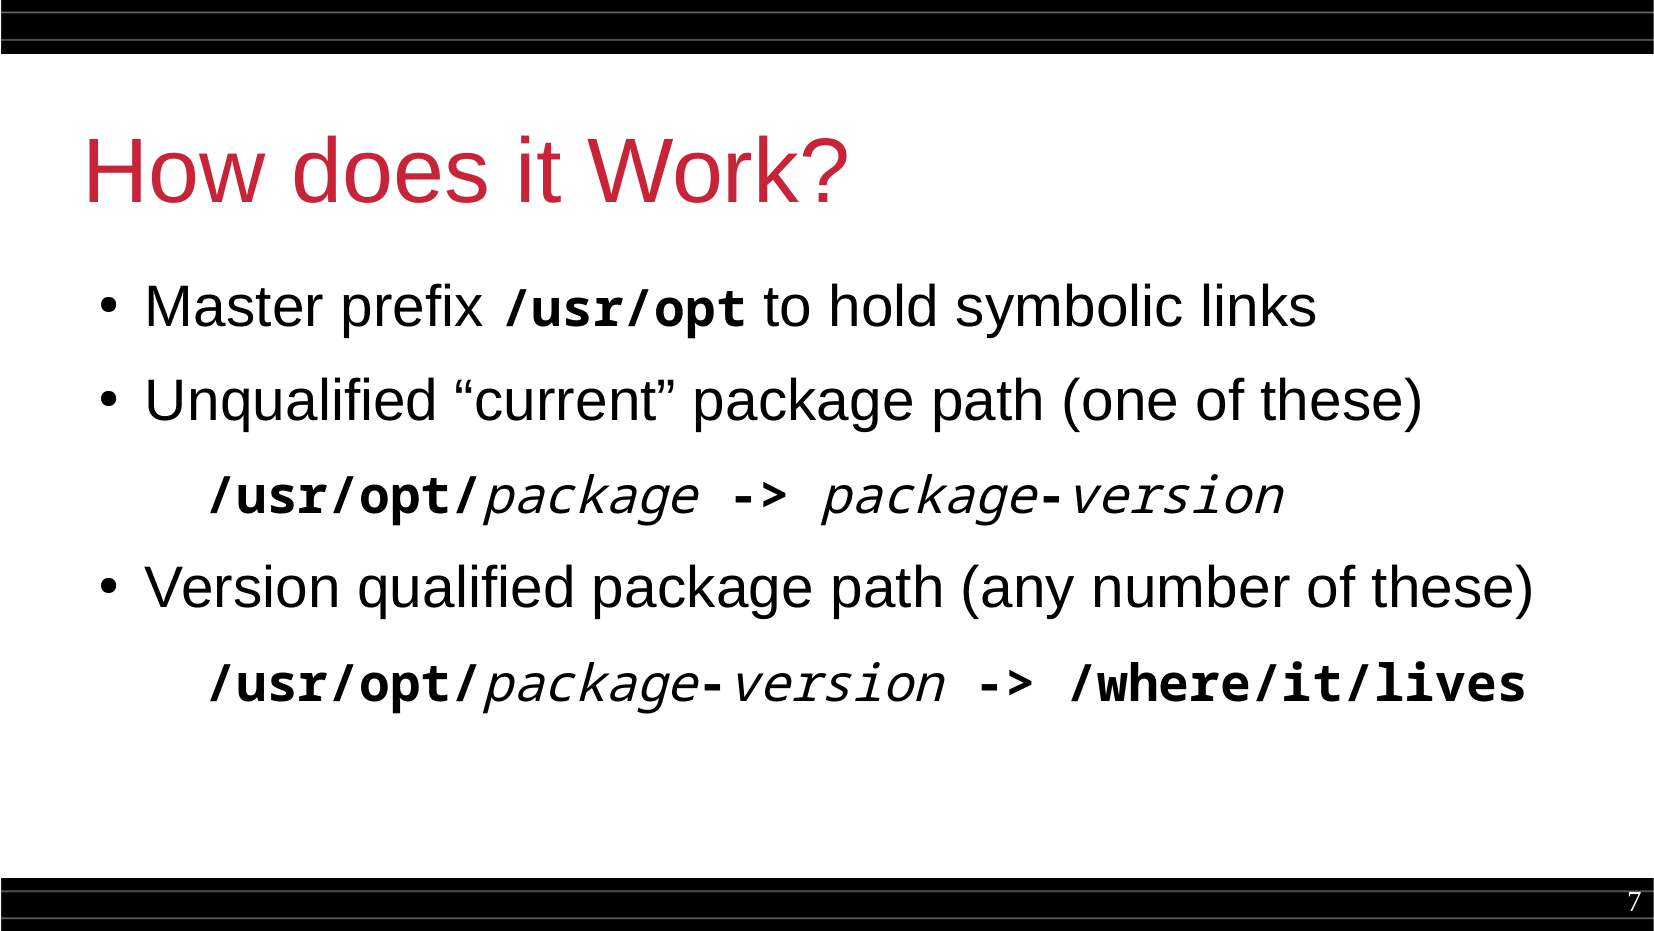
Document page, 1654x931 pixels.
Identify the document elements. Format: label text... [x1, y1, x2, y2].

picture [1, 878, 1654, 931]
title How does it Work? [82, 92, 1571, 249]
list Master prefix /usr/opt to hold symbolic links Unqualified “current” package path (one of these) /usr/opt/package -> package-version Version qualified package path (any number of these) /usr/opt/package-version -> /where/it/lives [82, 271, 1571, 758]
picture [1, 0, 1654, 54]
